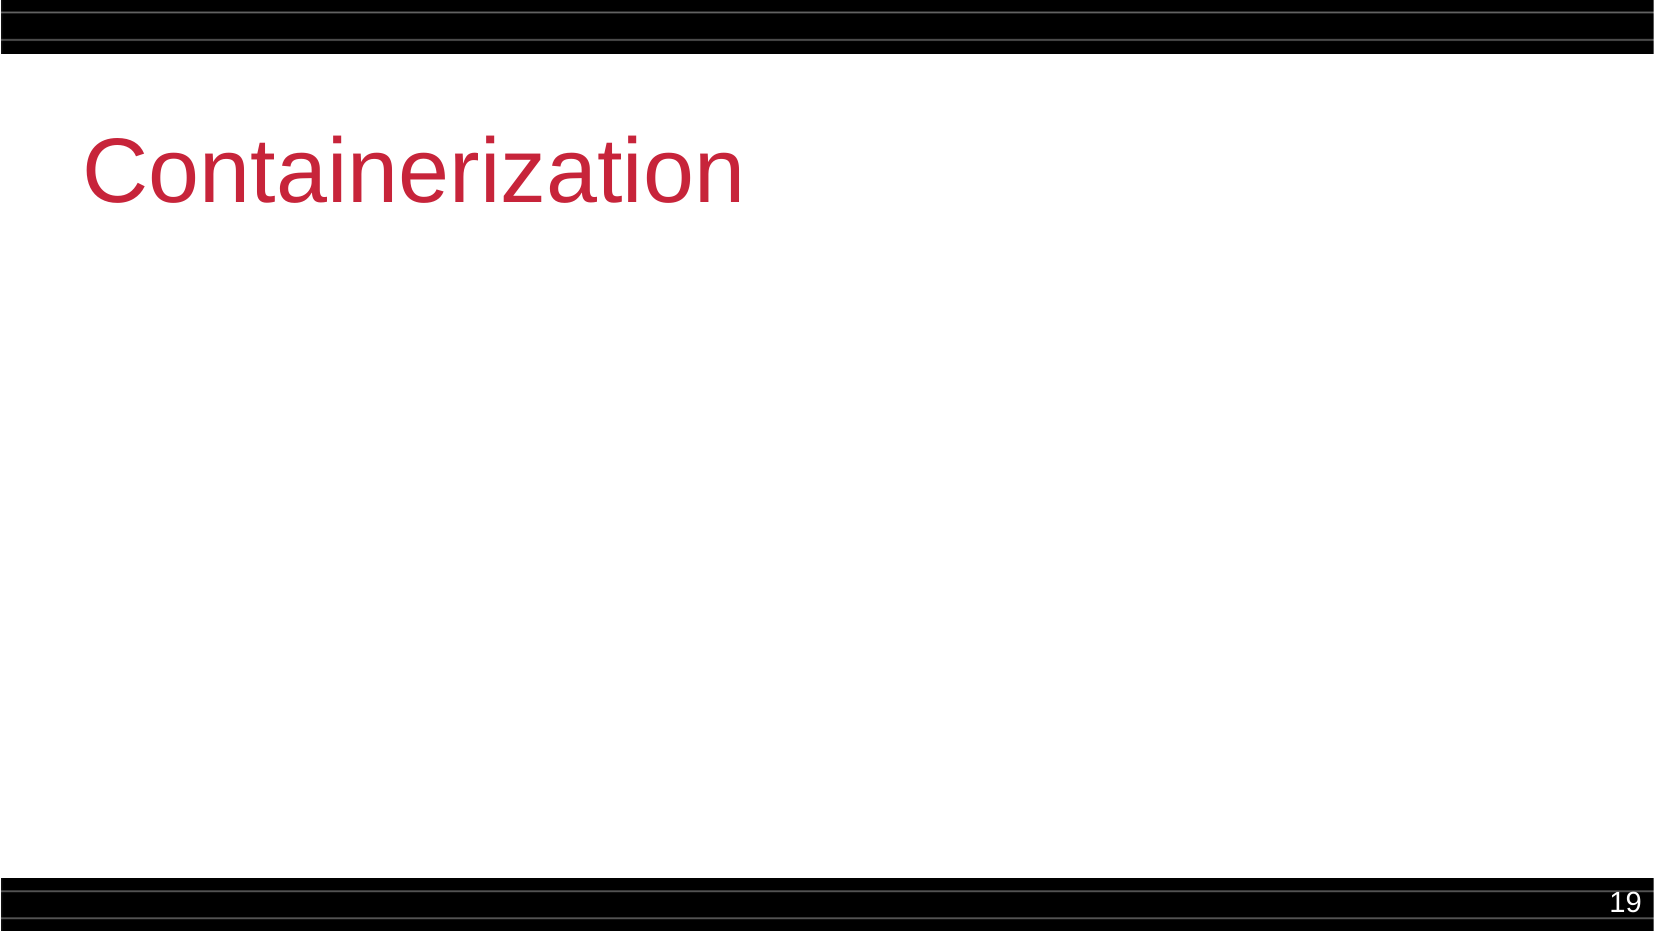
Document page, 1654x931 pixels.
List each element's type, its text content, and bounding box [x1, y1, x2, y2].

picture [1, 0, 1654, 54]
title Containerization [82, 92, 1571, 249]
picture [1, 878, 1654, 931]
